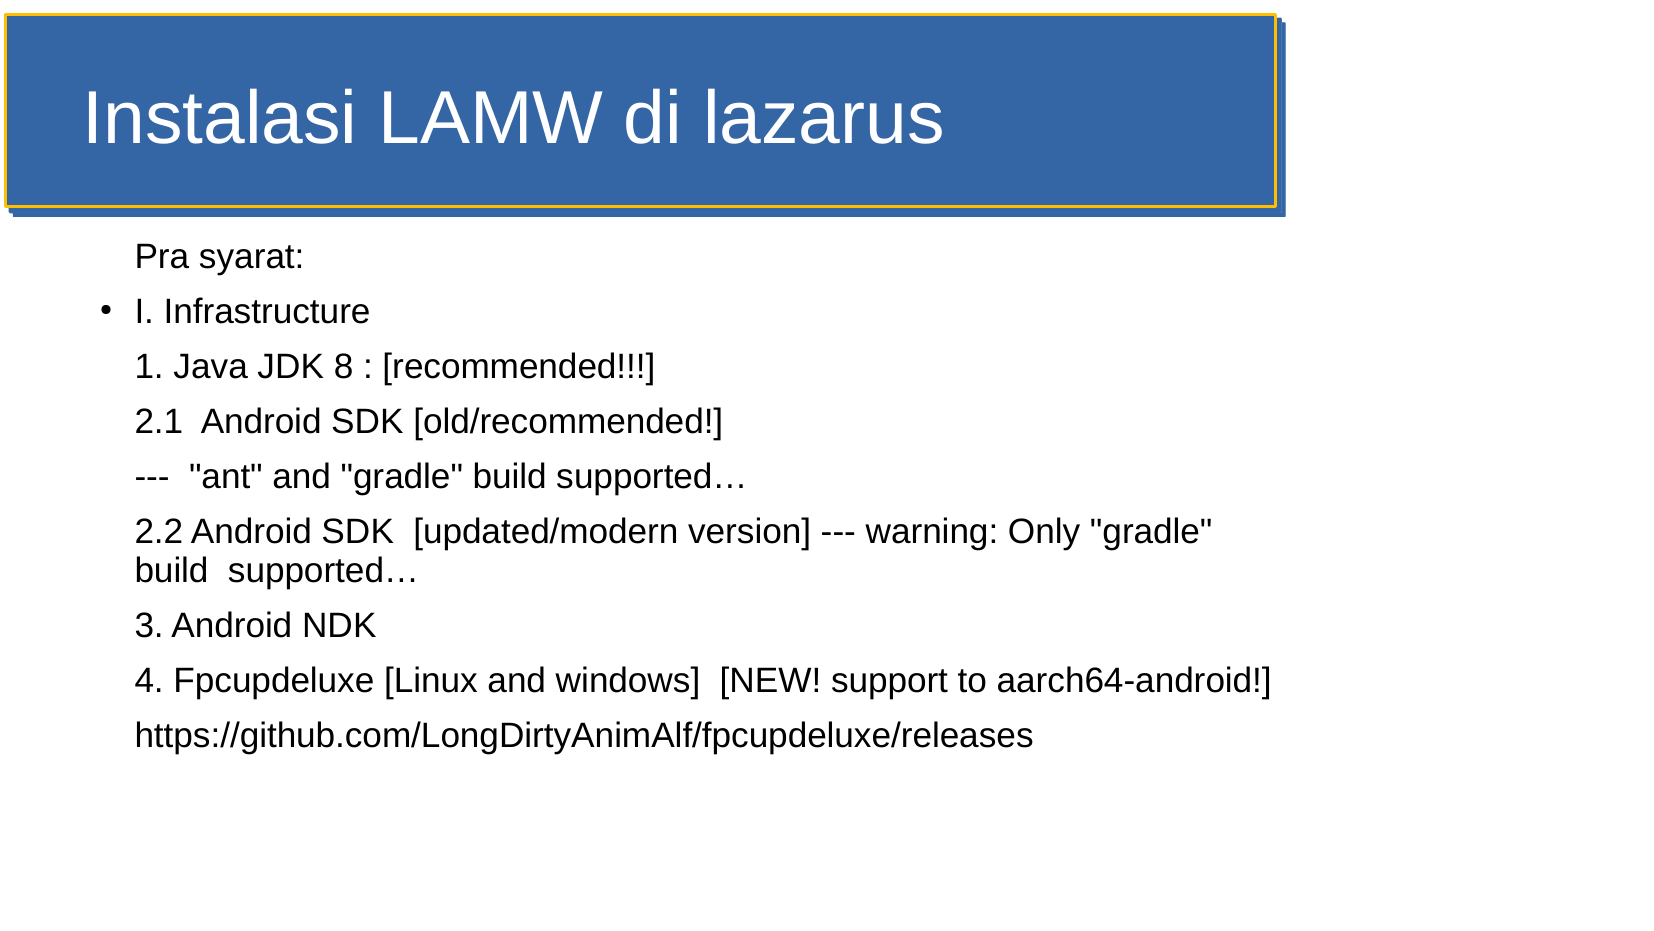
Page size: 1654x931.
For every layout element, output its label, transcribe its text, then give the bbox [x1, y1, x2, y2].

title Instalasi LAMW di lazarus [82, 44, 1235, 192]
list Pra syarat: I. Infrastructure 1. Java JDK 8 : [recommended!!!] 2.1 Android SDK [old/recommended!] --- "ant" and "gradle" build supported… 2.2 Android SDK [updated/modern version] --- warning: Only "gradle" build supported… 3. Android NDK 4. Fpcupdeluxe [Linux and windows] [NEW! support to aarch64-android!] https://github.com/LongDirtyAnimAlf/fpcupdeluxe/releases [88, 236, 1276, 798]
